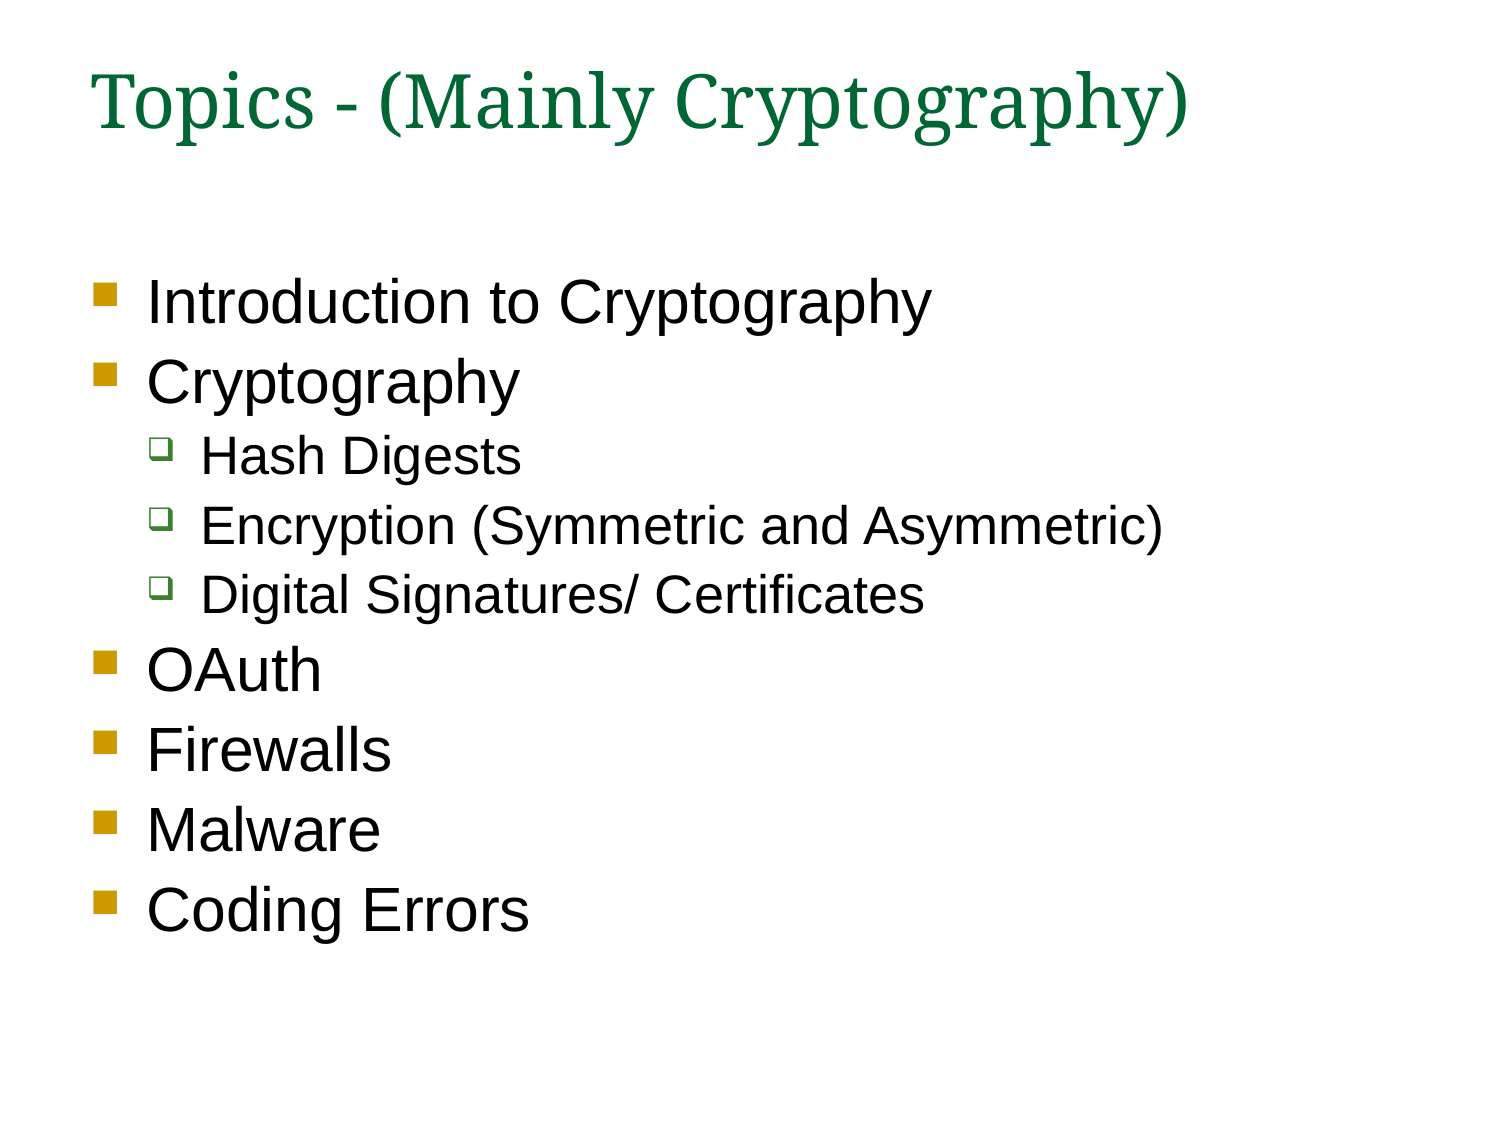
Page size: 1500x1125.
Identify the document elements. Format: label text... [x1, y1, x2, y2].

title Topics - (Mainly Cryptography) [75, 45, 1425, 233]
list Introduction to Cryptography Cryptography Hash Digests Encryption (Symmetric and Asymmetric) Digital Signatures/ Certificates OAuth Firewalls Malware Coding Errors [75, 262, 1425, 1006]
